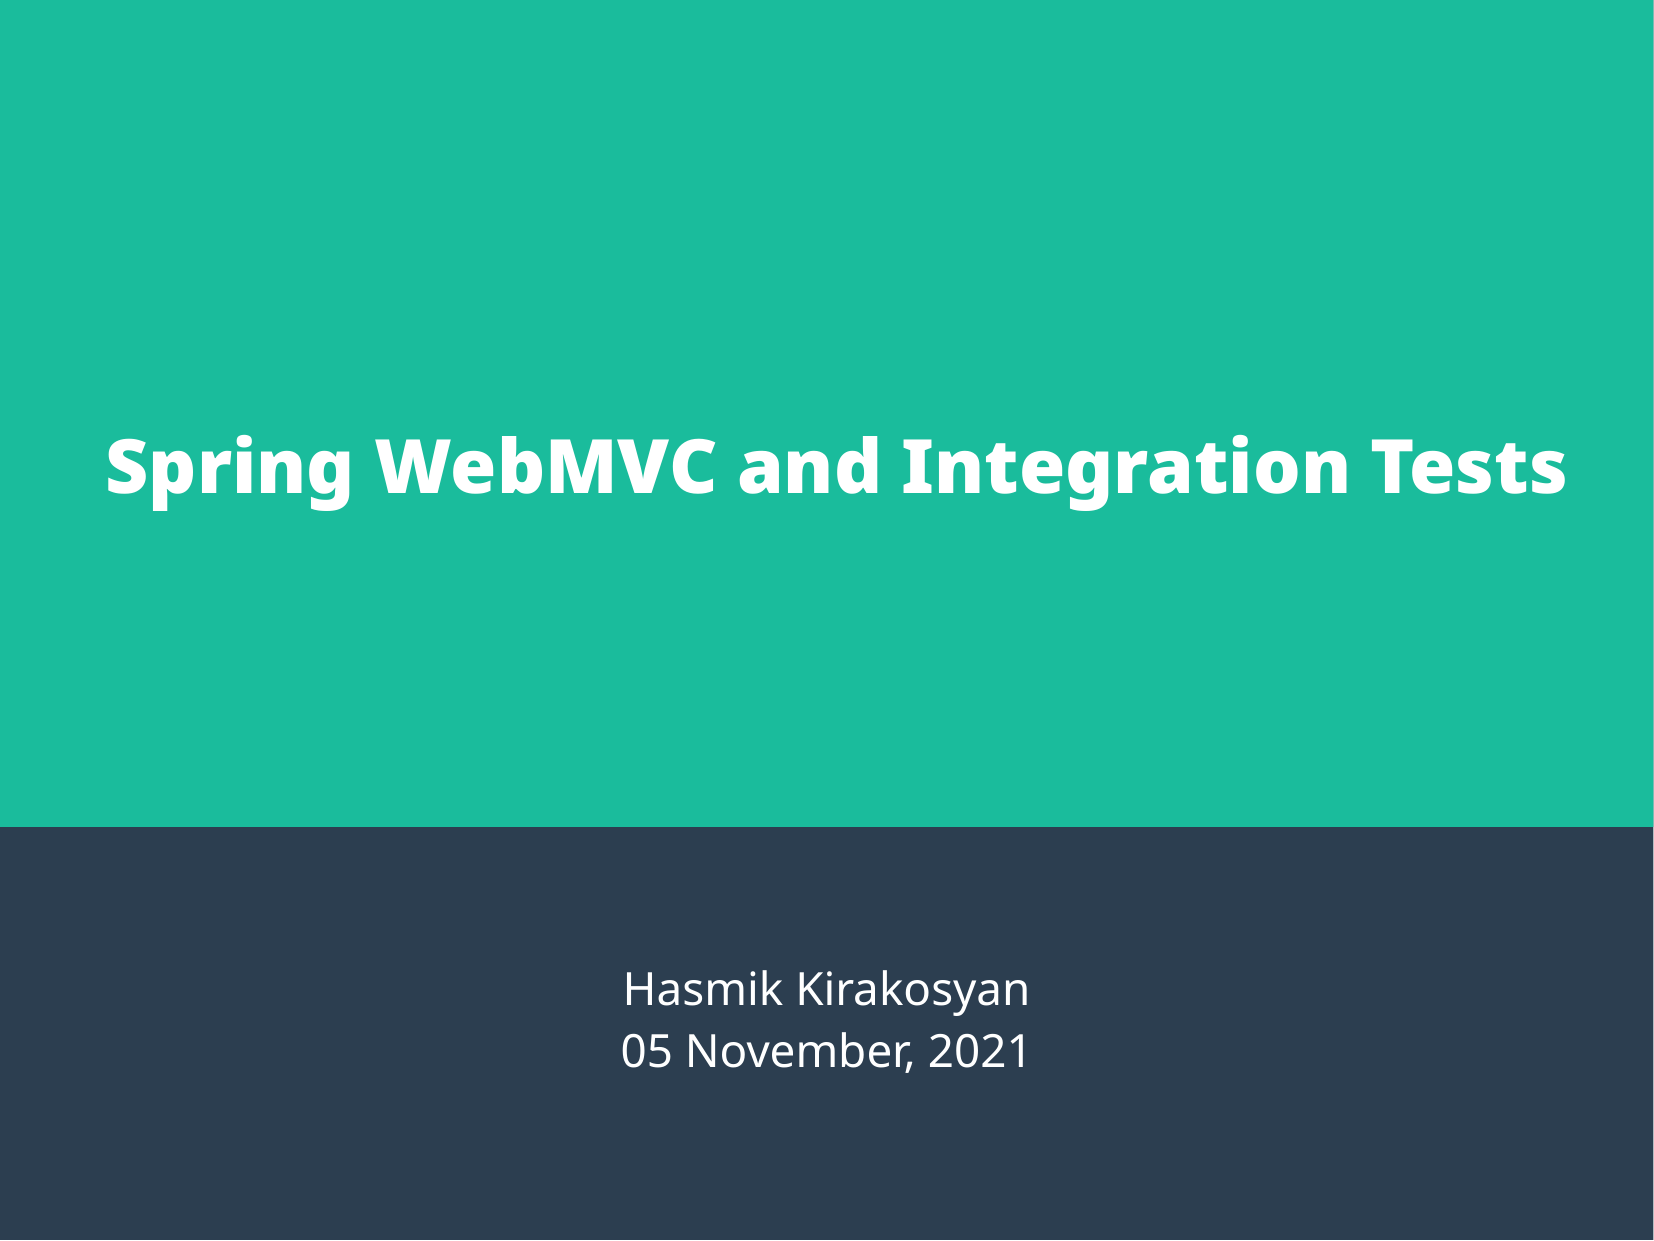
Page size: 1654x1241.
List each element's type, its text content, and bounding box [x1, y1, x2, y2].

title Spring WebMVC and Integration Tests [69, 308, 1606, 571]
subtitle Hasmik Kirakosyan 05 November, 2021 [59, 856, 1595, 1182]
